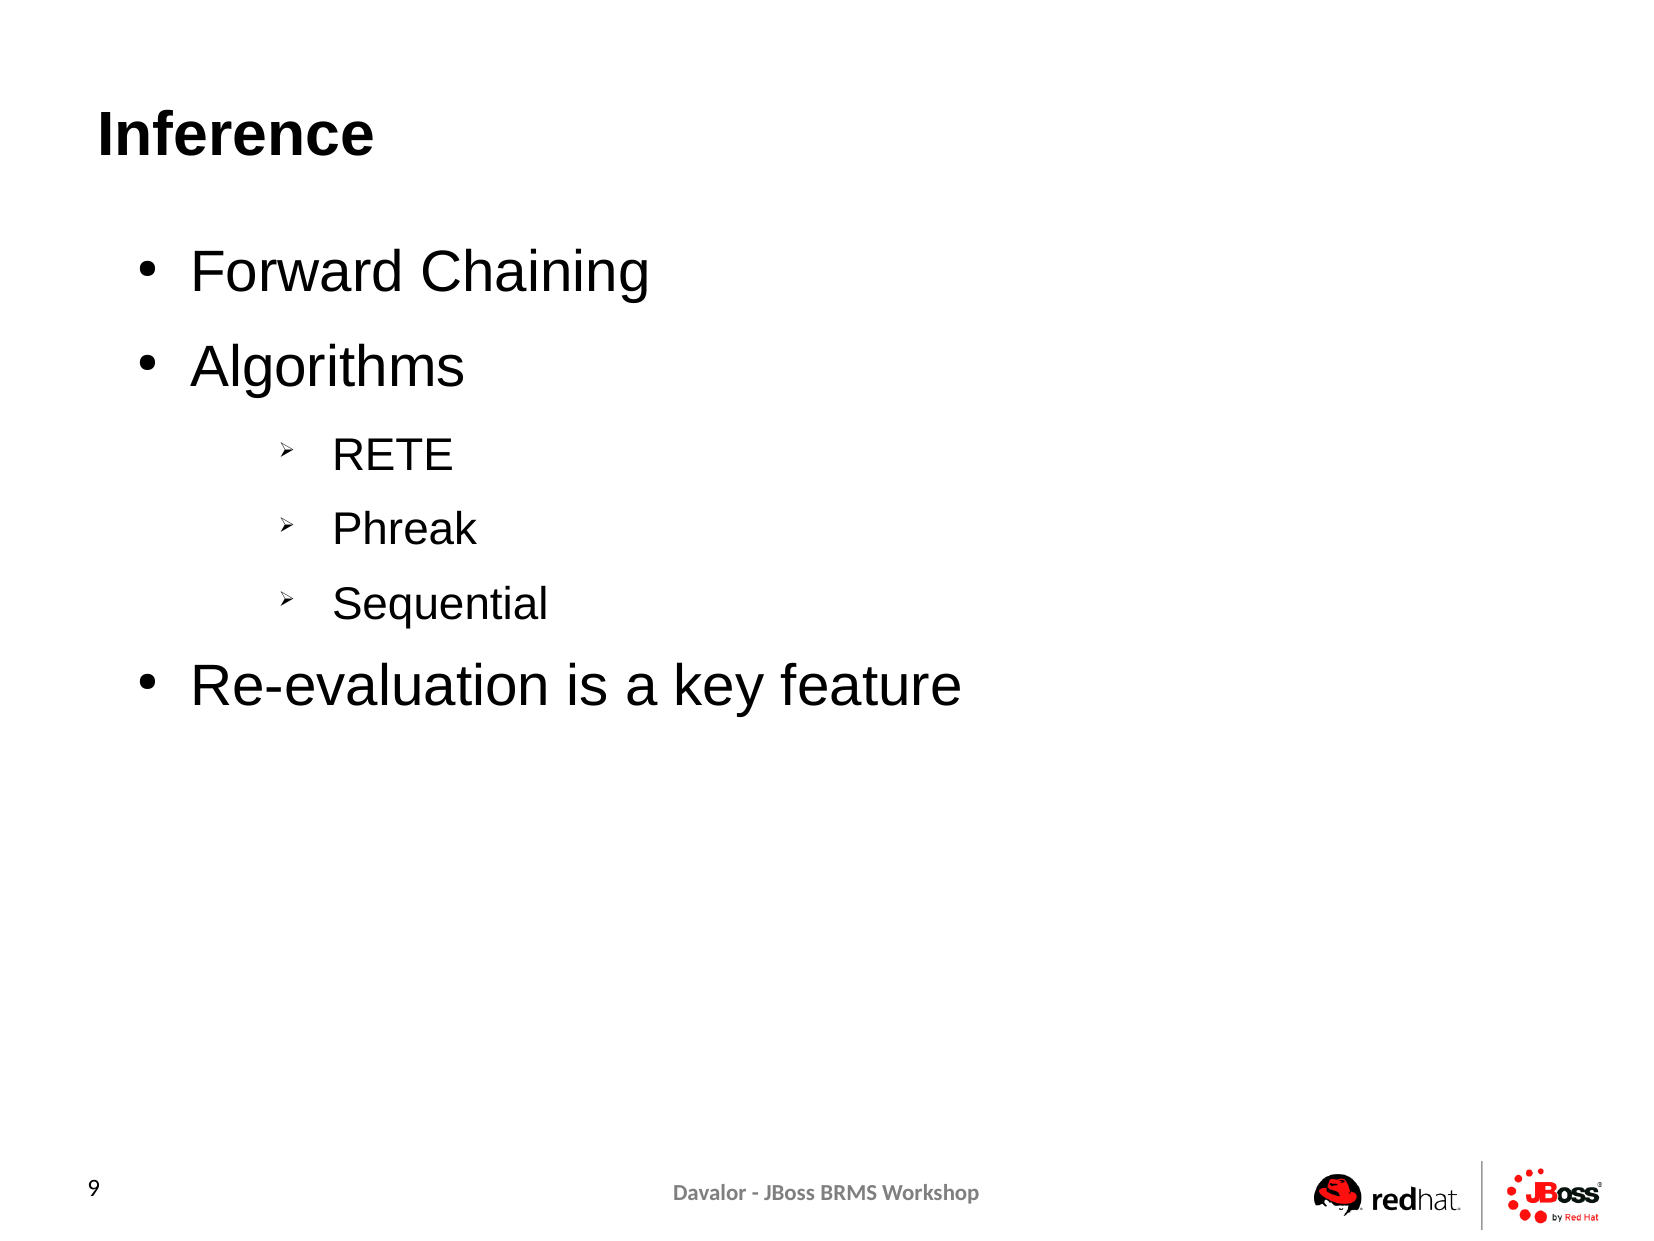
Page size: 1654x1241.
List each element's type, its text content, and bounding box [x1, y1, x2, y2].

list Forward Chaining Algorithms RETE Phreak Sequential Re-evaluation is a key feature [86, 232, 1576, 1039]
picture [1314, 1161, 1602, 1230]
title Inference [82, 95, 1571, 226]
